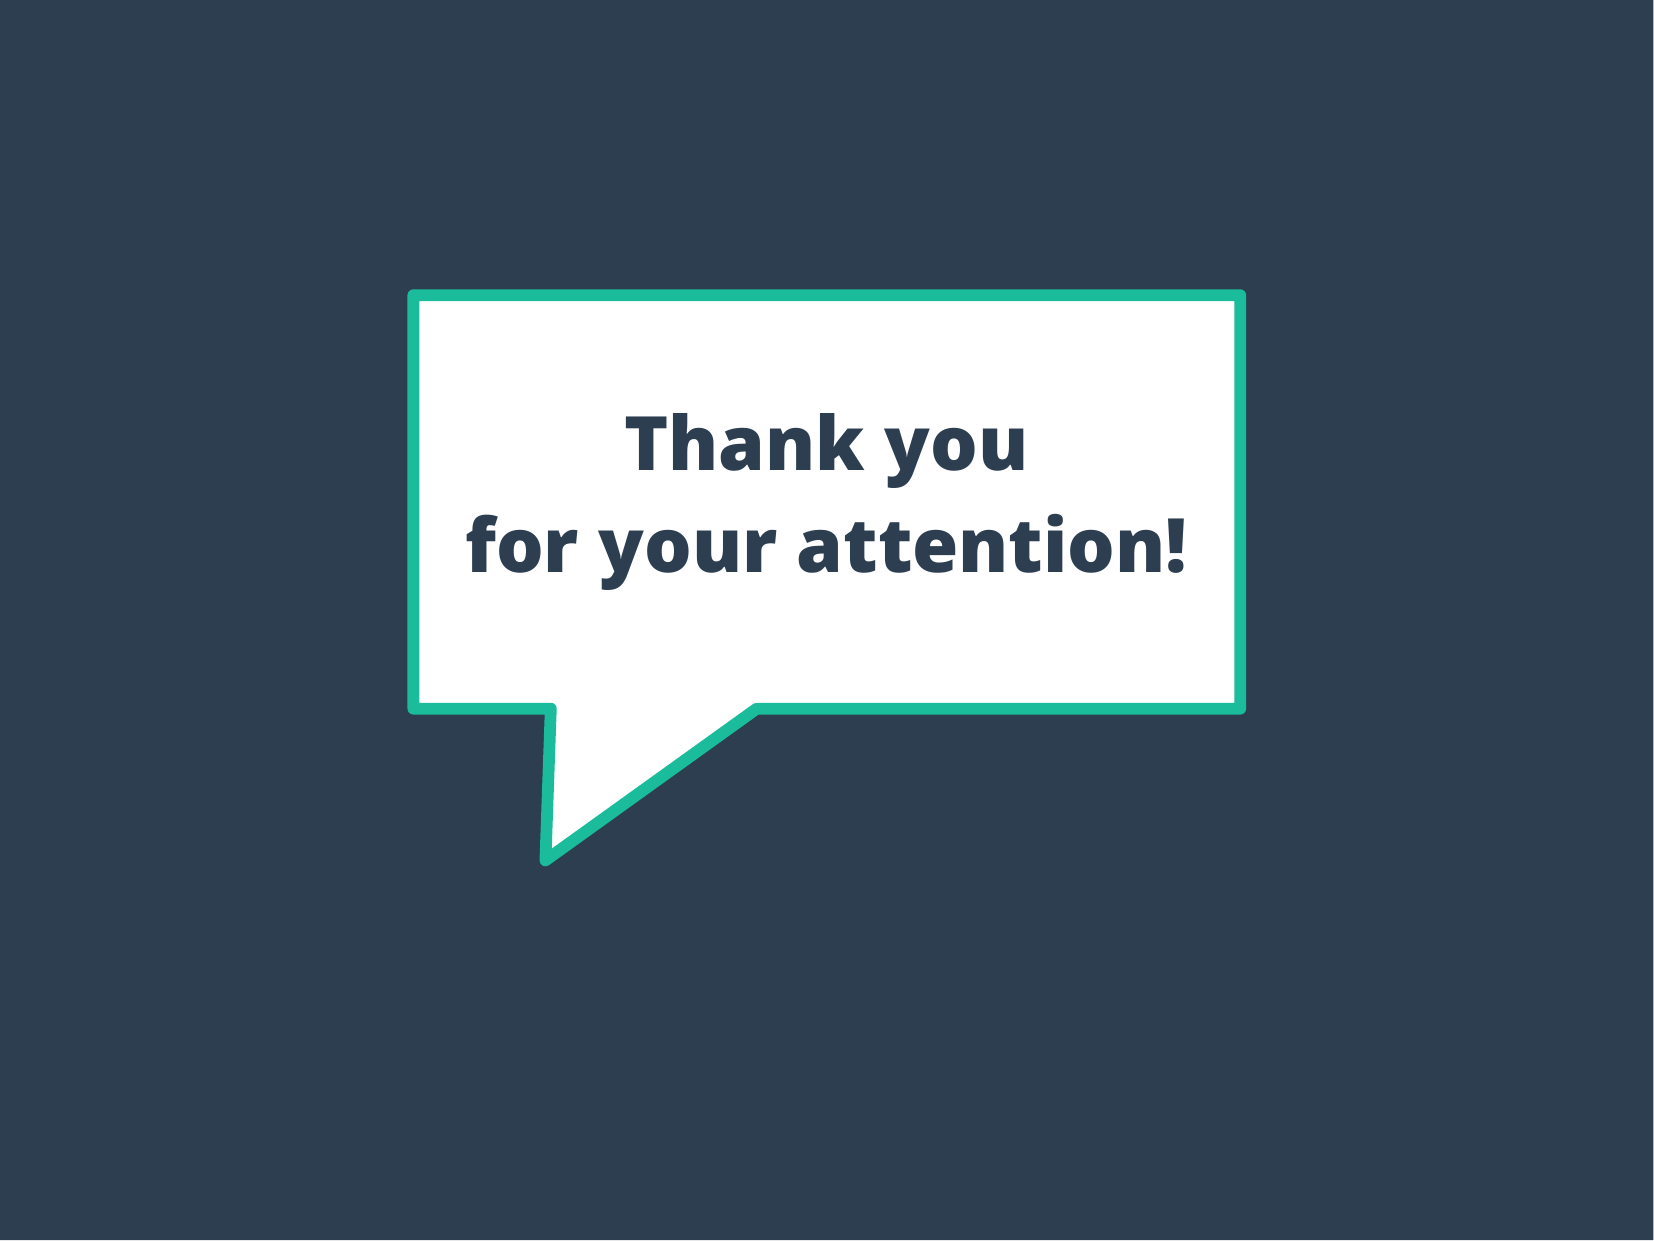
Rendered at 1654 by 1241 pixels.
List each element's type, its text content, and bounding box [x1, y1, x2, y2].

title Thank you for your attention! [442, 314, 1211, 670]
